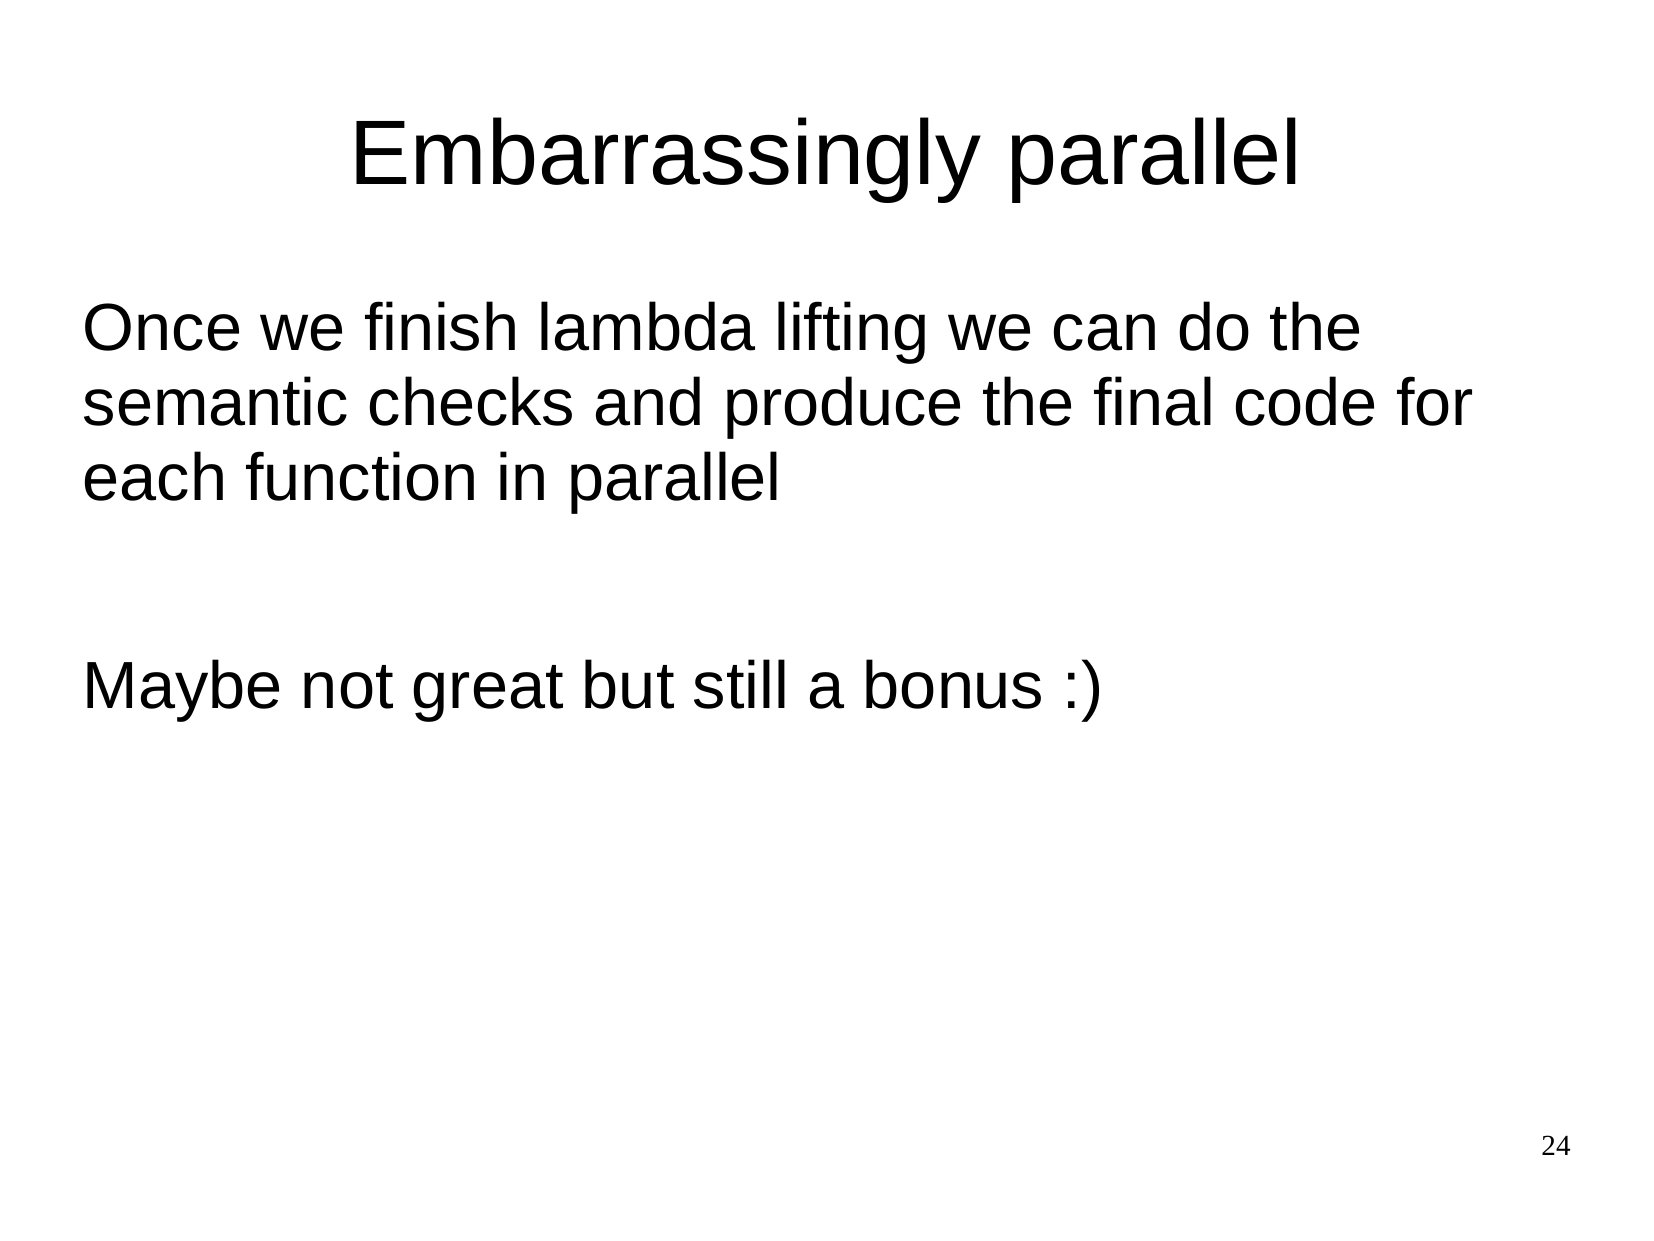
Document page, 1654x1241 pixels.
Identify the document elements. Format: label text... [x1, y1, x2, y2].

title Embarrassingly parallel [82, 49, 1571, 257]
list Once we finish lambda lifting we can do the semantic checks and produce the final code for each function in parallel Maybe not great but still a bonus :) [82, 290, 1571, 1109]
